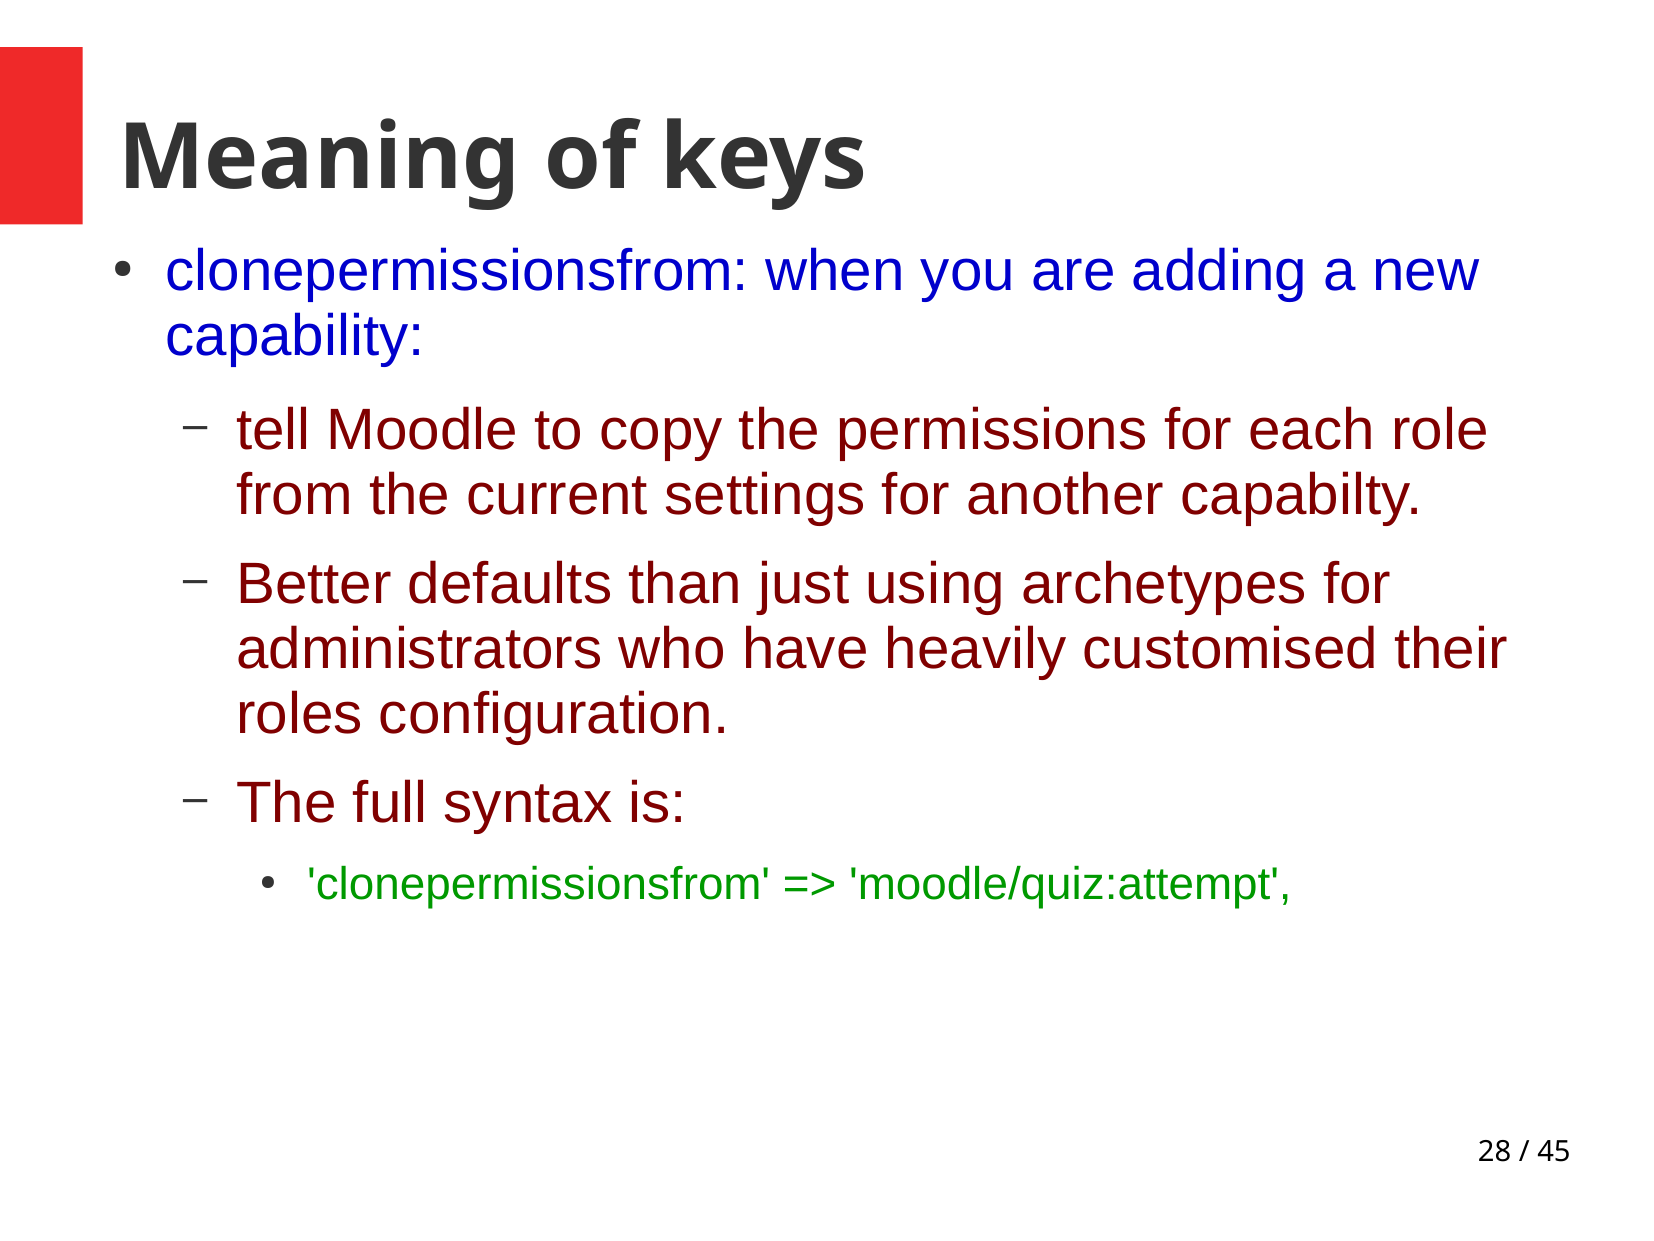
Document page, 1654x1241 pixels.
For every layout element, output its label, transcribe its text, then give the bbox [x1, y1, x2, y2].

title Meaning of keys [118, 49, 1571, 257]
list clonepermissionsfrom: when you are adding a new capability: tell Moodle to copy the permissions for each role from the current settings for another capabilty. Better defaults than just using archetypes for administrators who have heavily customised their roles configuration. The full syntax is: 'clonepermissionsfrom' => 'moodle/quiz:attempt', [94, 237, 1536, 1146]
